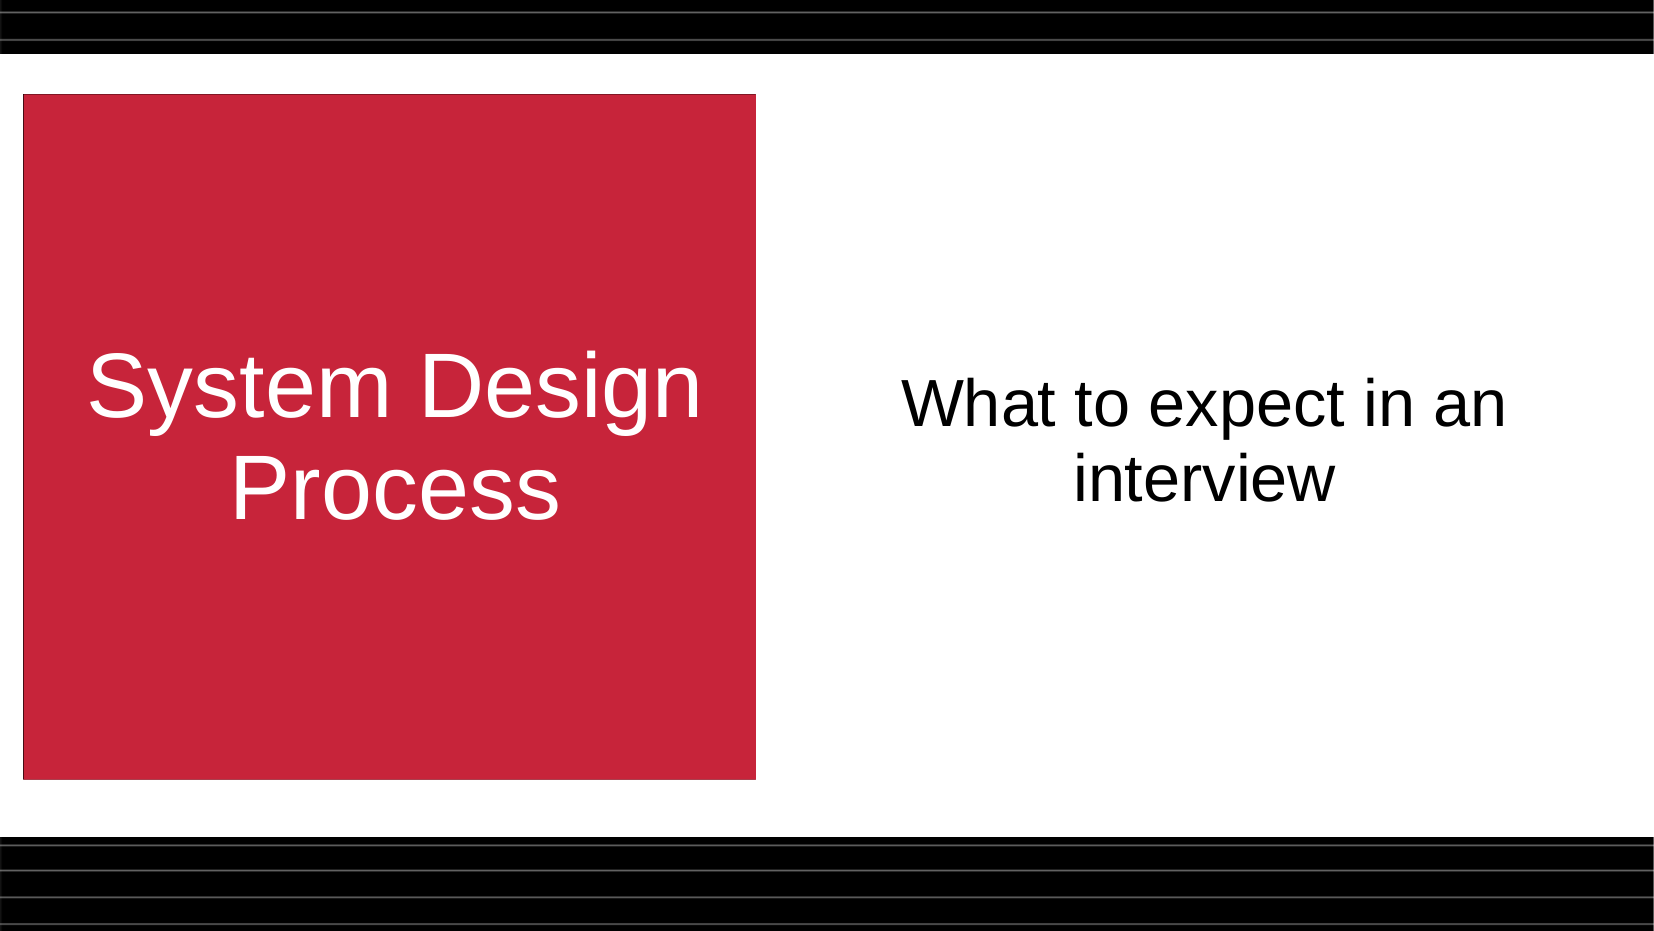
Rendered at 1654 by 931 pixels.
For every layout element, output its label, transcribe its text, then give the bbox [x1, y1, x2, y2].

picture [0, 0, 1654, 54]
subtitle What to expect in an interview [826, 366, 1583, 544]
picture [0, 837, 1654, 931]
title System Design Process [23, 94, 756, 780]
